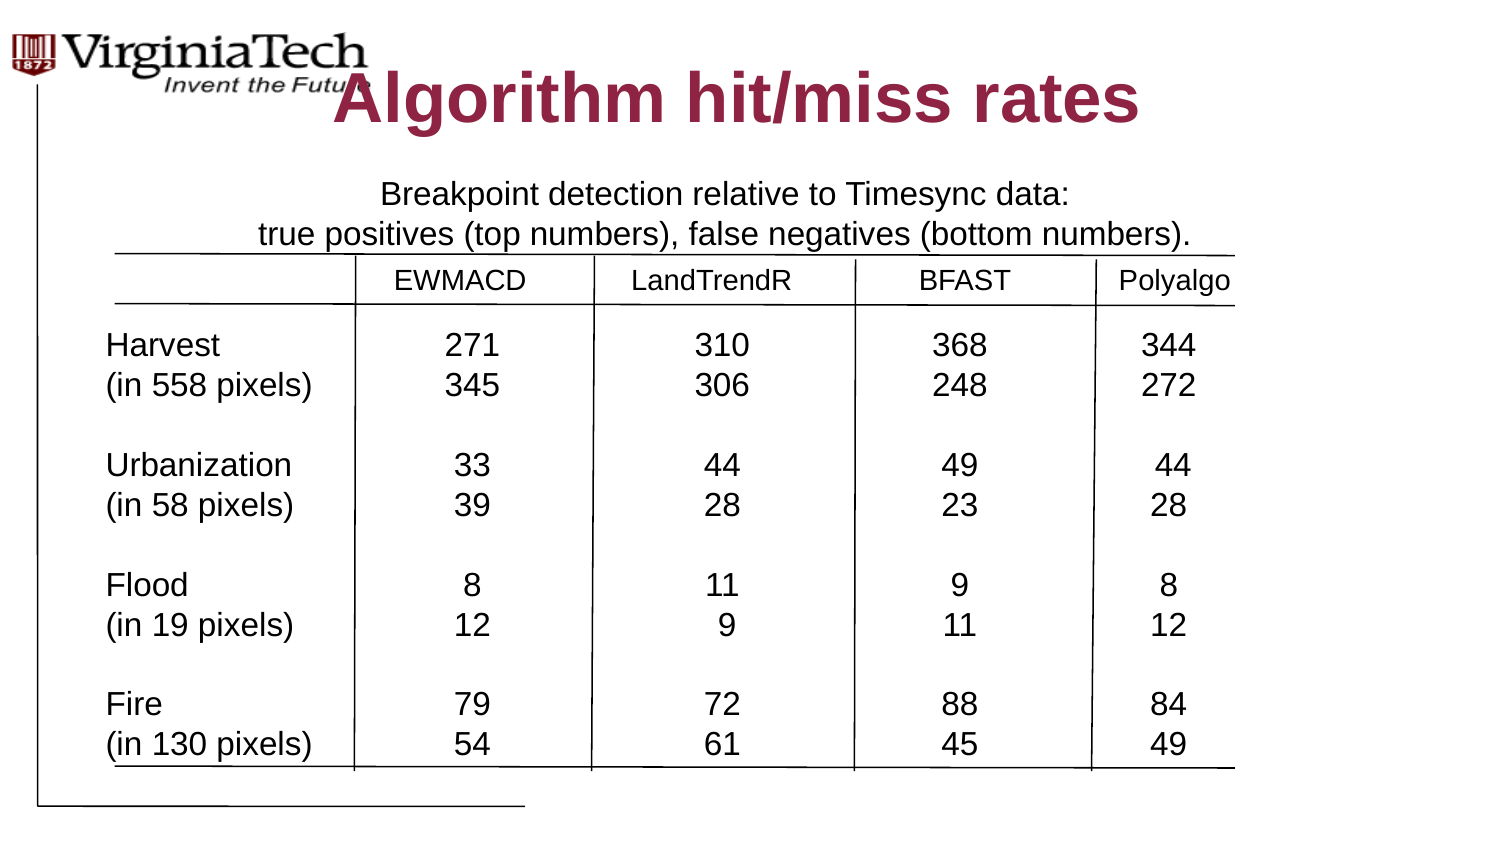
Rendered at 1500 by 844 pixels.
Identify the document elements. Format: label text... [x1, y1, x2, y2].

text_box 344 272 44 28 8 12 84 49 [1103, 308, 1235, 746]
text_box LandTrendR [616, 250, 814, 294]
text_box Breakpoint detection relative to Timesync data: true positives (top numbers), false negatives (bottom numbers). [59, 157, 1401, 250]
text_box Polyalgo [1103, 250, 1254, 294]
text_box 368 248 49 23 9 11 88 45 [853, 308, 1067, 746]
picture [12, 32, 372, 94]
title Algorithm hit/miss rates [90, 43, 1385, 136]
text_box Harvest (in 558 pixels) Urbanization (in 58 pixels) Flood (in 19 pixels) Fire (in 130 pixels) [90, 308, 354, 767]
text_box EWMACD [378, 250, 577, 294]
text_box BFAST [903, 250, 1035, 294]
text_box 271 345 33 39 8 12 79 54 [365, 308, 580, 767]
text_box 310 306 44 28 11 9 72 61 [615, 308, 830, 746]
